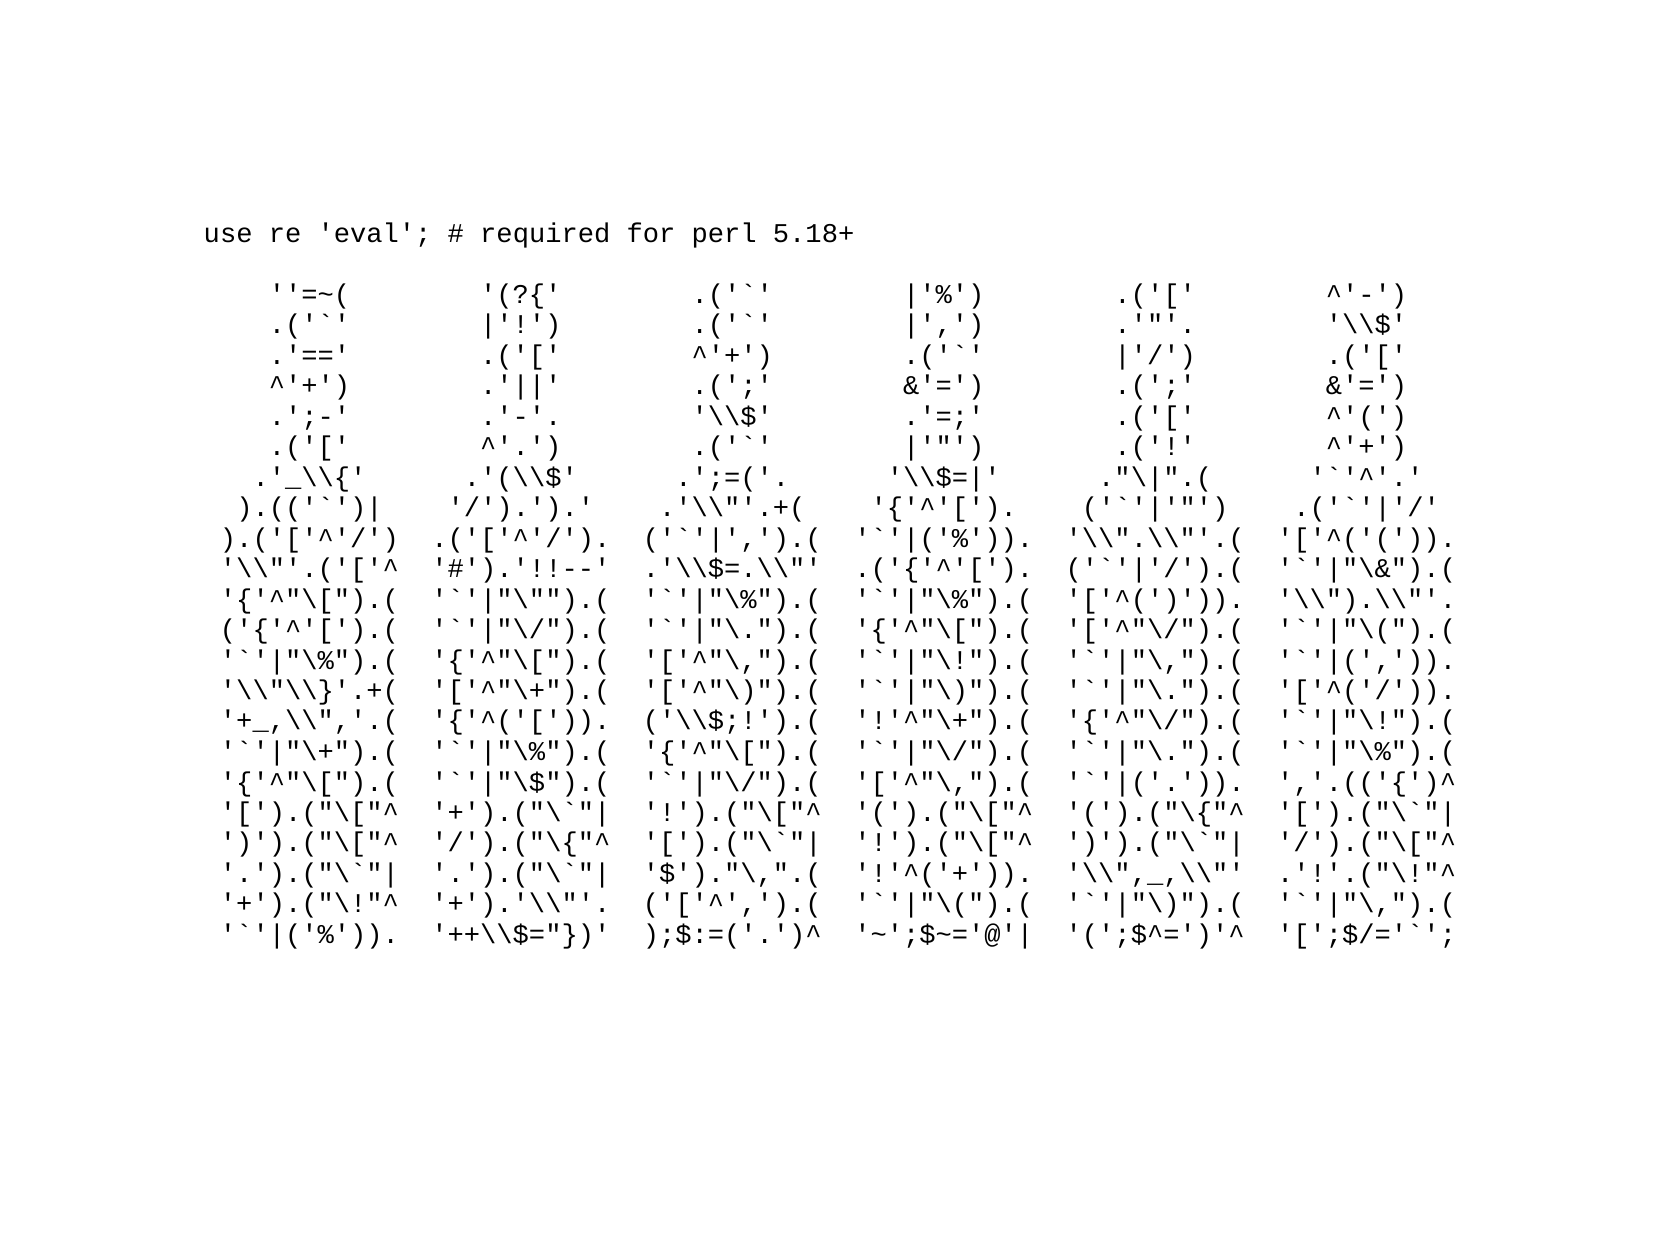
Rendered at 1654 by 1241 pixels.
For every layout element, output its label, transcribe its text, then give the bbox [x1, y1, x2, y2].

text_box use re 'eval'; # required for perl 5.18+ ''=~( '(?{' .('`' |'%') .('[' ^'-') .('`' |'!') .('`' |',') .'"'. '\\$' .'==' .('[' ^'+') .('`' |'/') .('[' ^'+') .'||' .(';' &'=') .(';' &'=') .';-' .'-'. '\\$' .'=;' .('[' ^'(') .('[' ^'.') .('`' |'"') .('!' ^'+') .'_\\{' .'(\\$' .';=('. '\\$=|' ."\|".( '`'^'.' ).(('`')| '/').').' .'\\"'.+( '{'^'['). ('`'|'"') .('`'|'/' ).('['^'/') .('['^'/'). ('`'|',').( '`'|('%')). '\\".\\"'.( '['^('(')). '\\"'.('['^ '#').'!!--' .'\\$=.\\"' .('{'^'['). ('`'|'/').( '`'|"\&").( '{'^"\[").( '`'|"\"").( '`'|"\%").( '`'|"\%").( '['^(')')). '\\").\\"'. ('{'^'[').( '`'|"\/").( '`'|"\.").( '{'^"\[").( '['^"\/").( '`'|"\(").( '`'|"\%").( '{'^"\[").( '['^"\,").( '`'|"\!").( '`'|"\,").( '`'|(',')). '\\"\\}'.+( '['^"\+").( '['^"\)").( '`'|"\)").( '`'|"\.").( '['^('/')). '+_,\\",'.( '{'^('[')). ('\\$;!').( '!'^"\+").( '{'^"\/").( '`'|"\!").( '`'|"\+").( '`'|"\%").( '{'^"\[").( '`'|"\/").( '`'|"\.").( '`'|"\%").( '{'^"\[").( '`'|"\$").( '`'|"\/").( '['^"\,").( '`'|('.')). ','.(('{')^ '[').("\["^ '+').("\`"| '!').("\["^ '(').("\["^ '(').("\{"^ '[').("\`"| ')').("\["^ '/').("\{"^ '[').("\`"| '!').("\["^ ')').("\`"| '/').("\["^ '.').("\`"| '.').("\`"| '$')."\,".( '!'^('+')). '\\",_,\\"' .'!'.("\!"^ '+').("\!"^ '+').'\\"'. ('['^',').( '`'|"\(").( '`'|"\)").( '`'|"\,").( '`'|('%')). '++\\$="})' );$:=('.')^ '~';$~='@'| '(';$^=')'^ '[';$/='`'; [188, 212, 1489, 959]
